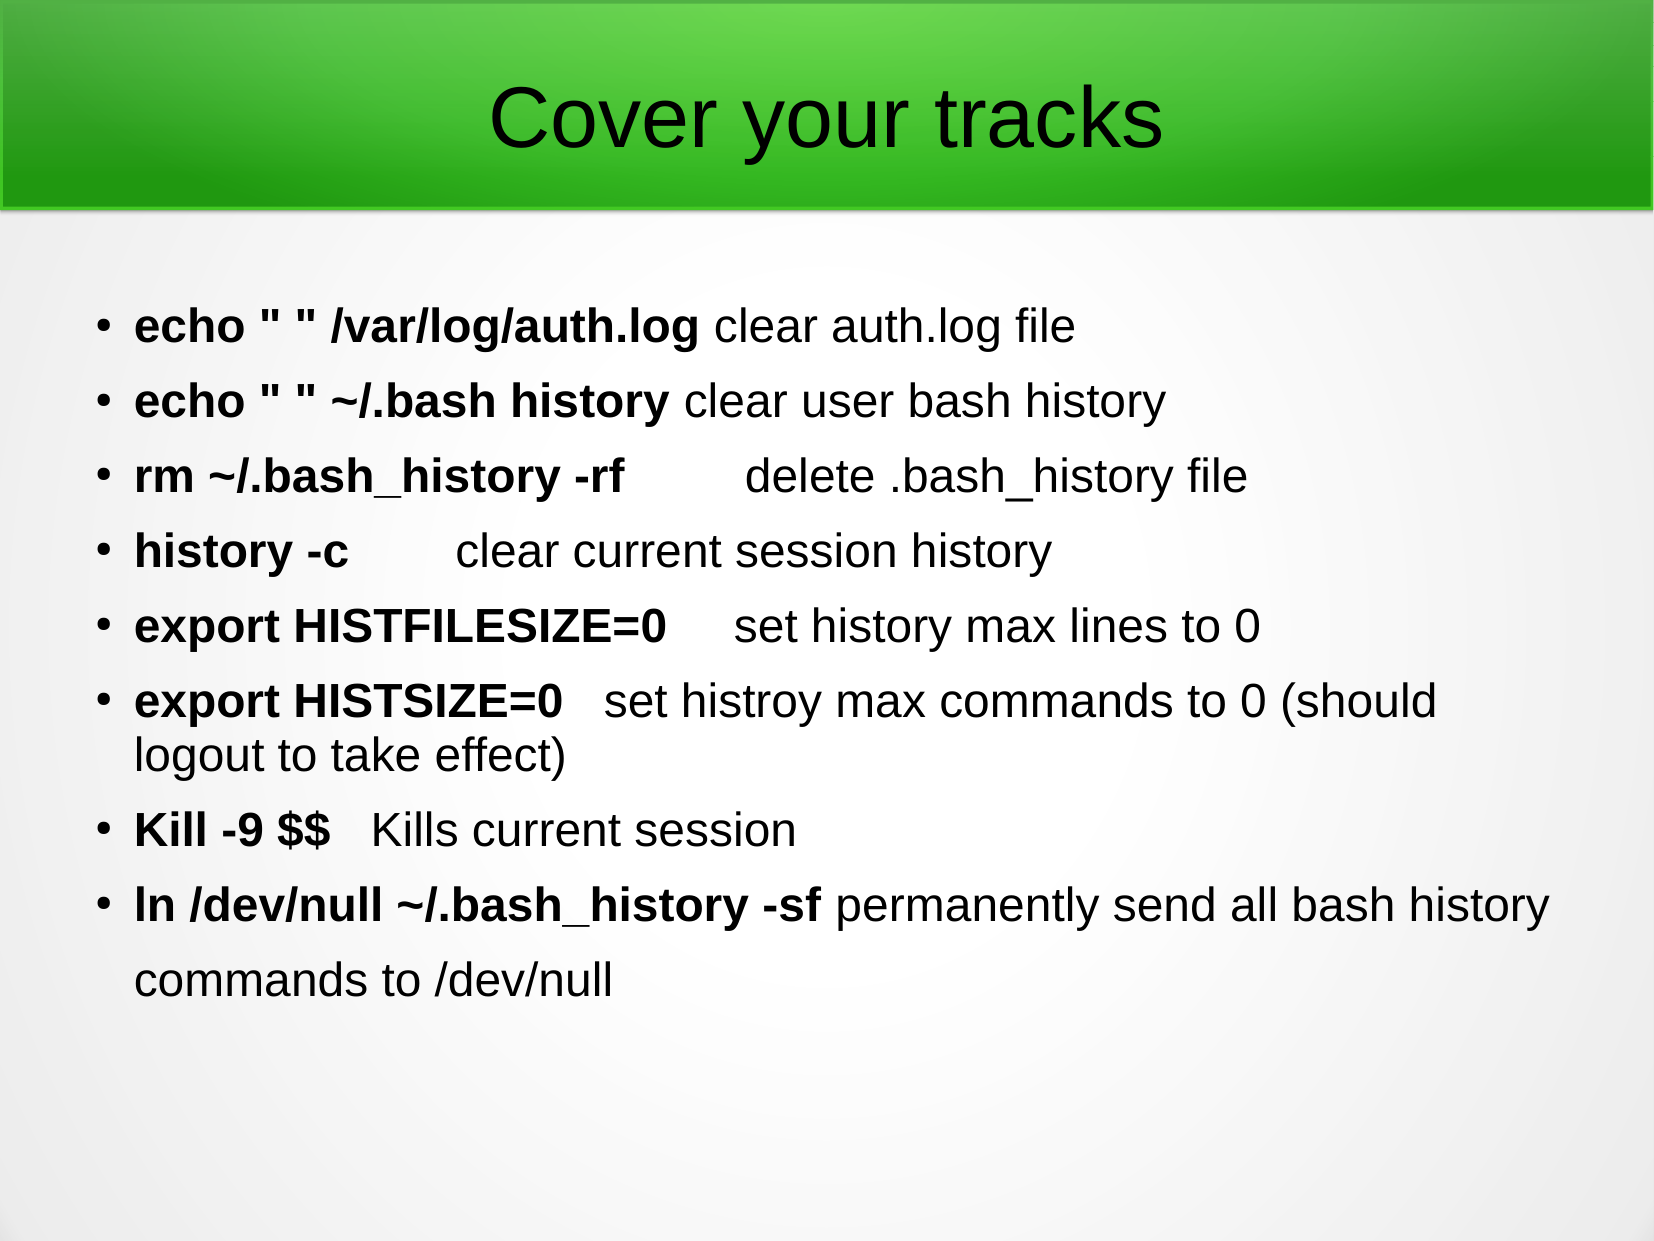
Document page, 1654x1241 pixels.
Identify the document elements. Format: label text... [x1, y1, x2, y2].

list echo " " /var/log/auth.log clear auth.log file echo " " ~/.bash history clear user bash history rm ~/.bash_history -rf delete .bash_history file history -c clear current session history export HISTFILESIZE=0 set history max lines to 0 export HISTSIZE=0 set histroy max commands to 0 (should logout to take effect) Kill -9 $$ Kills current session ln /dev/null ~/.bash_history -sf permanently send all bash history commands to /dev/null [82, 299, 1571, 1019]
title Cover your tracks [82, 47, 1571, 189]
